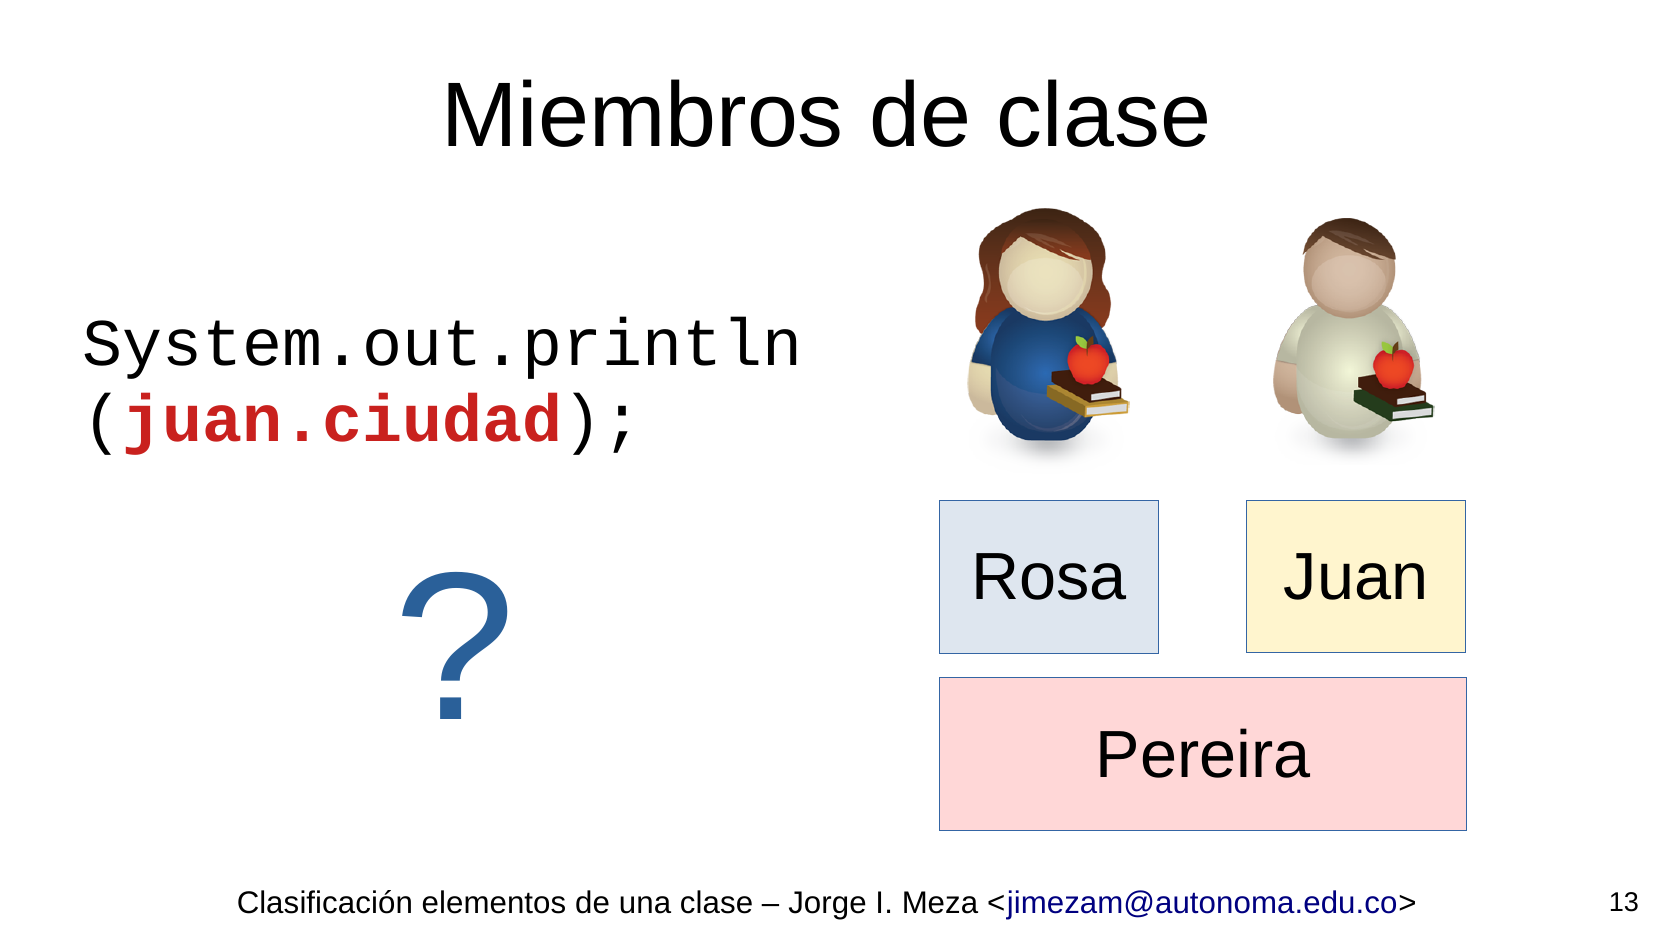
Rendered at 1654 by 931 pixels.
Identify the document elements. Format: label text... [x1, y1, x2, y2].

picture [1257, 195, 1453, 465]
picture [939, 186, 1161, 475]
text_box Pereira [939, 677, 1467, 831]
title Miembros de clase [82, 37, 1571, 193]
text_box Juan [1246, 500, 1466, 653]
text_box Rosa [939, 500, 1159, 654]
subtitle System.out.println (juan.ciudad); ? [82, 217, 835, 879]
